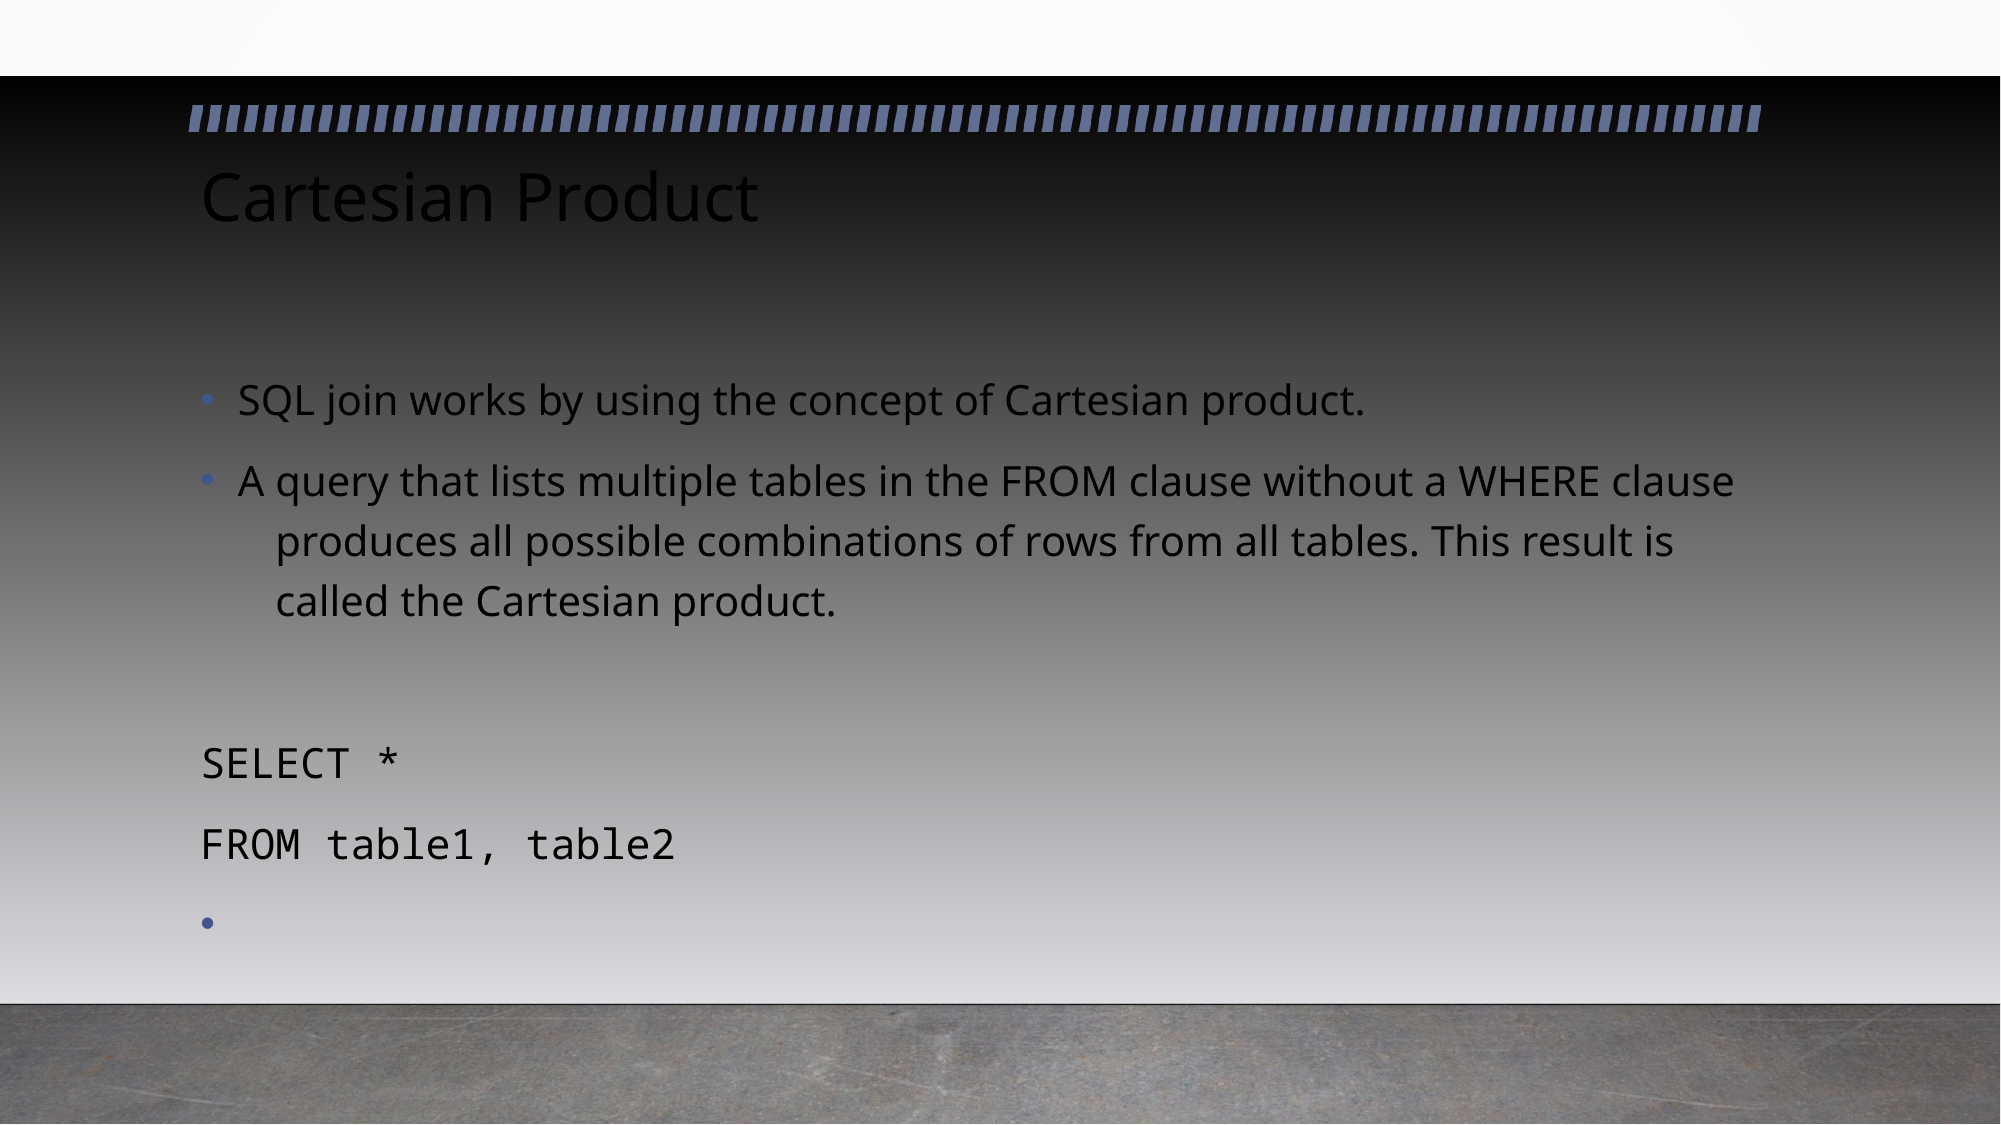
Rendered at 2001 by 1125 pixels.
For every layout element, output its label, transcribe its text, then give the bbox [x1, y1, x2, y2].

title Cartesian Product [185, 156, 1761, 329]
list SQL join works by using the concept of Cartesian product. A query that lists multiple tables in the FROM clause without a WHERE clause produces all possible combinations of rows from all tables. This result is called the Cartesian product. SELECT * FROM table1, table2 [185, 356, 1761, 897]
